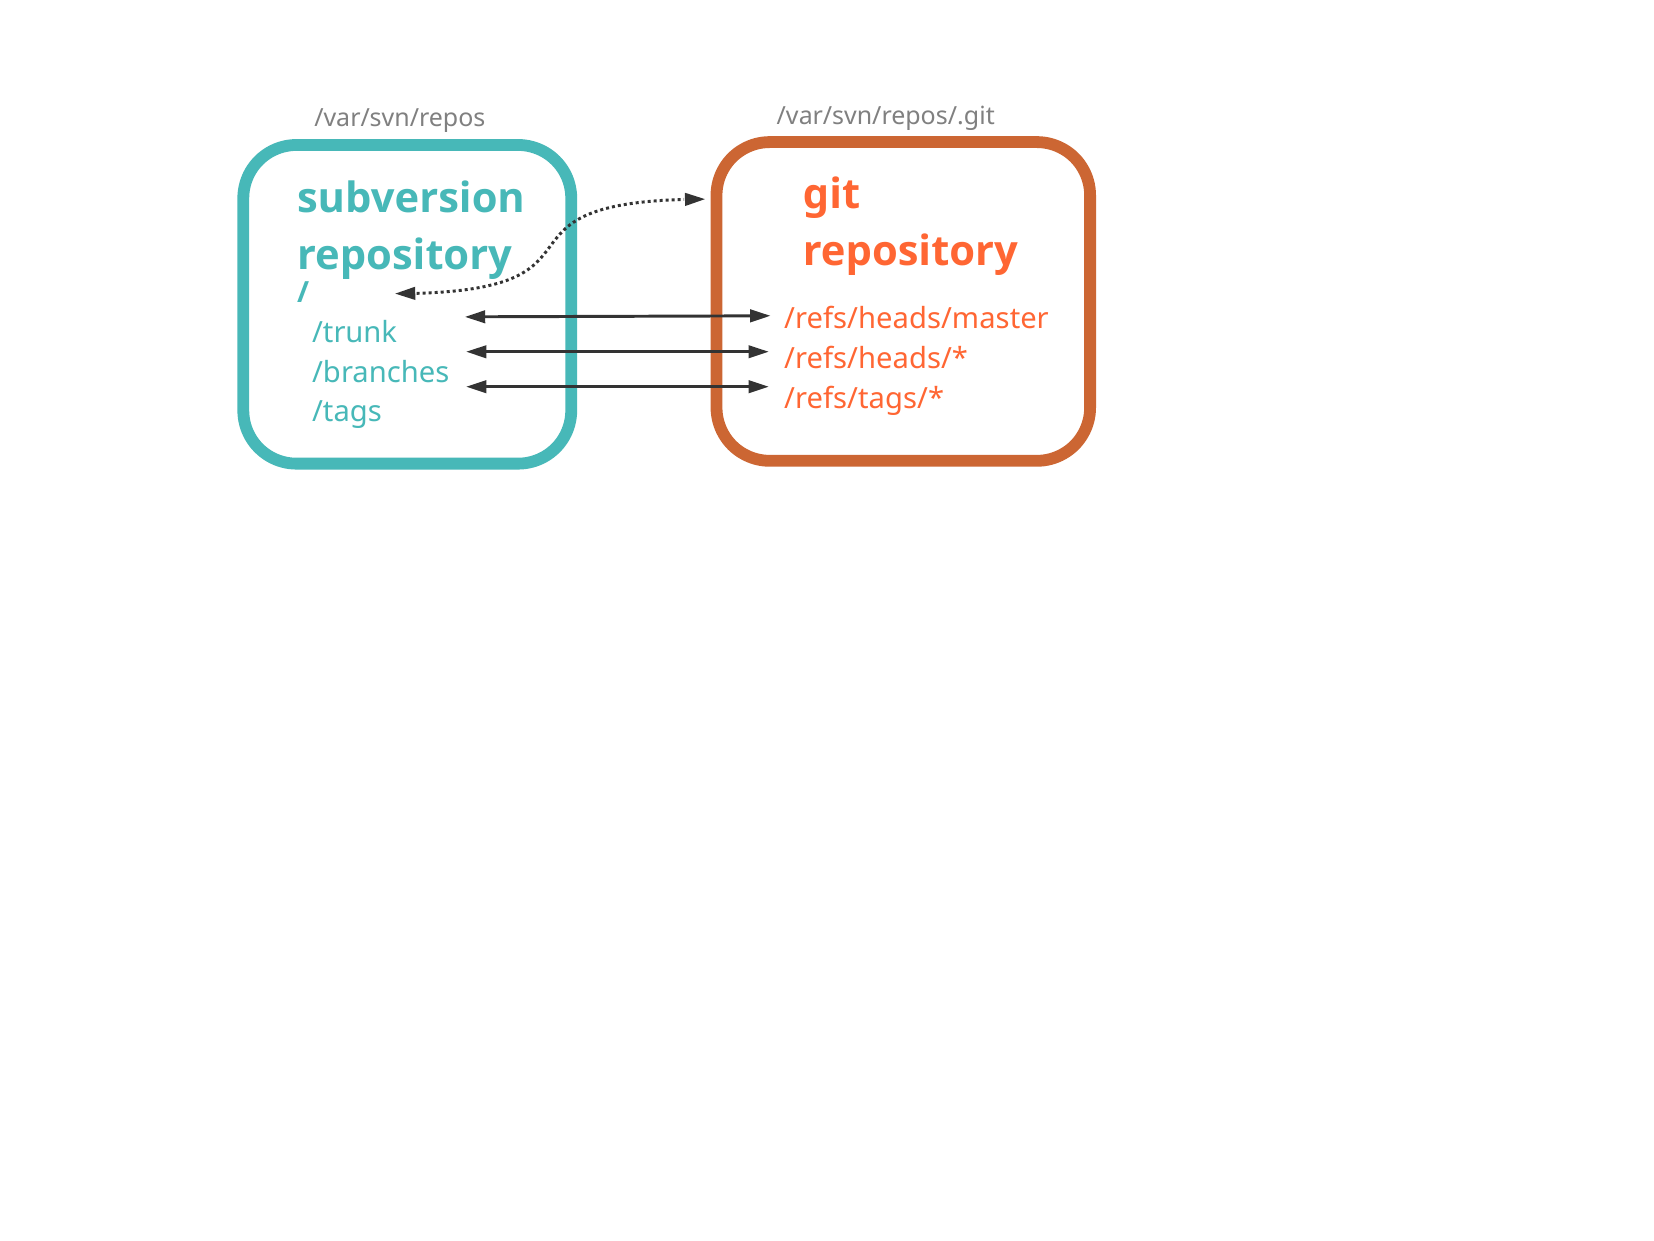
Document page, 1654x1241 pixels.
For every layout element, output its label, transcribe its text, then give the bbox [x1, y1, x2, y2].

text_box /var/svn/repos [299, 92, 501, 137]
text_box /var/svn/repos/.git [761, 89, 1009, 134]
text_box git repository [788, 156, 1029, 269]
text_box / /trunk /branches /tags [282, 264, 468, 415]
text_box /refs/heads/master /refs/heads/* /refs/tags/* [761, 290, 1066, 441]
text_box subversion repository [282, 160, 548, 274]
